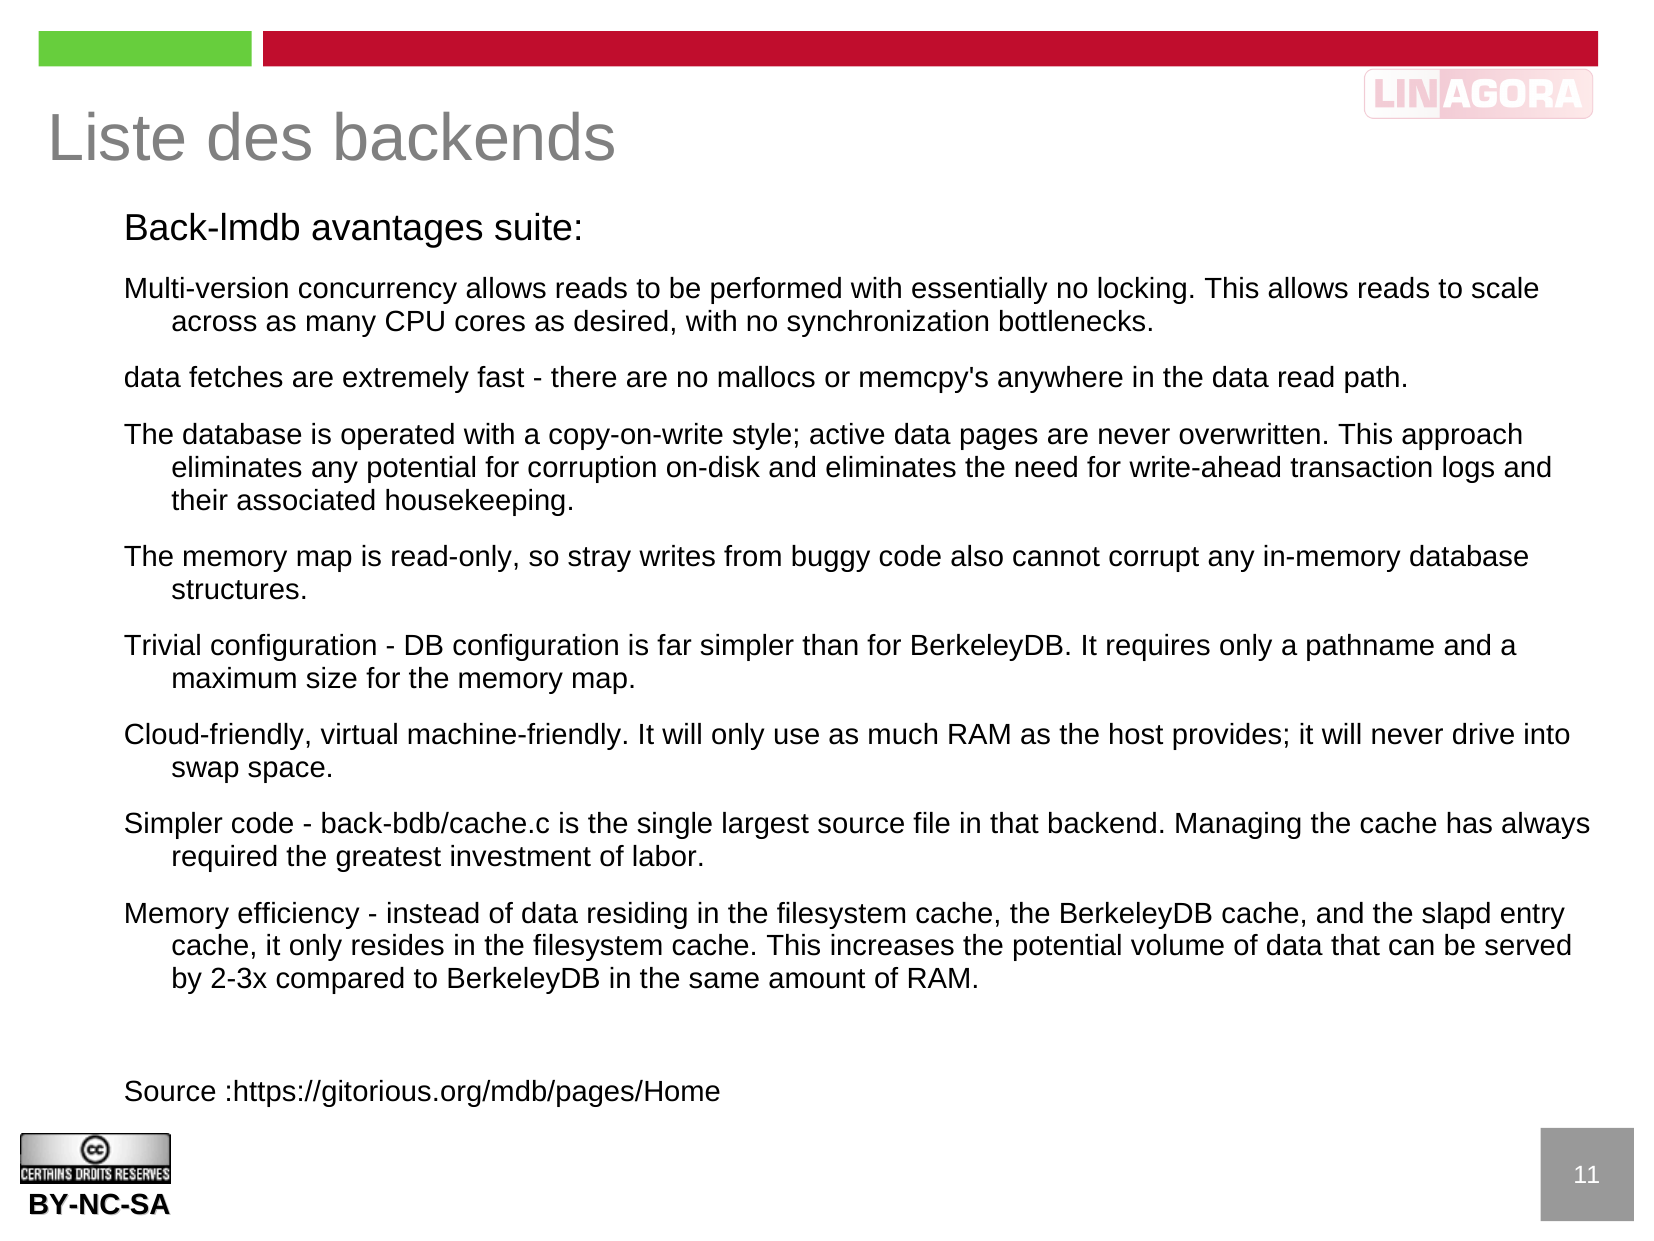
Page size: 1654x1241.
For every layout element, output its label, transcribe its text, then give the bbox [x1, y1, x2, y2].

list Back-lmdb avantages suite: Multi-version concurrency allows reads to be performed with essentially no locking. This allows reads to scale across as many CPU cores as desired, with no synchronization bottlenecks. data fetches are extremely fast - there are no mallocs or memcpy's anywhere in the data read path. The database is operated with a copy-on-write style; active data pages are never overwritten. This approach eliminates any potential for corruption on-disk and eliminates the need for write-ahead transaction logs and their associated housekeeping. The memory map is read-only, so stray writes from buggy code also cannot corrupt any in-memory database structures. Trivial configuration - DB configuration is far simpler than for BerkeleyDB. It requires only a pathname and a maximum size for the memory map. Cloud-friendly, virtual machine-friendly. It will only use as much RAM as the host provides; it will never drive into swap space. Simpler code - back-bdb/cache.c is the single largest source file in that backend. Managing the cache has always required the greatest investment of labor. Memory efficiency - instead of data residing in the filesystem cache, the BerkeleyDB cache, and the slapd entry cache, it only resides in the filesystem cache. This increases the potential volume of data that can be served by 2-3x compared to BerkeleyDB in the same amount of RAM. Source :https://gitorious.org/mdb/pages/Home [29, 206, 1607, 1241]
title Liste des backends [47, 97, 1447, 178]
picture [20, 1133, 29, 1184]
